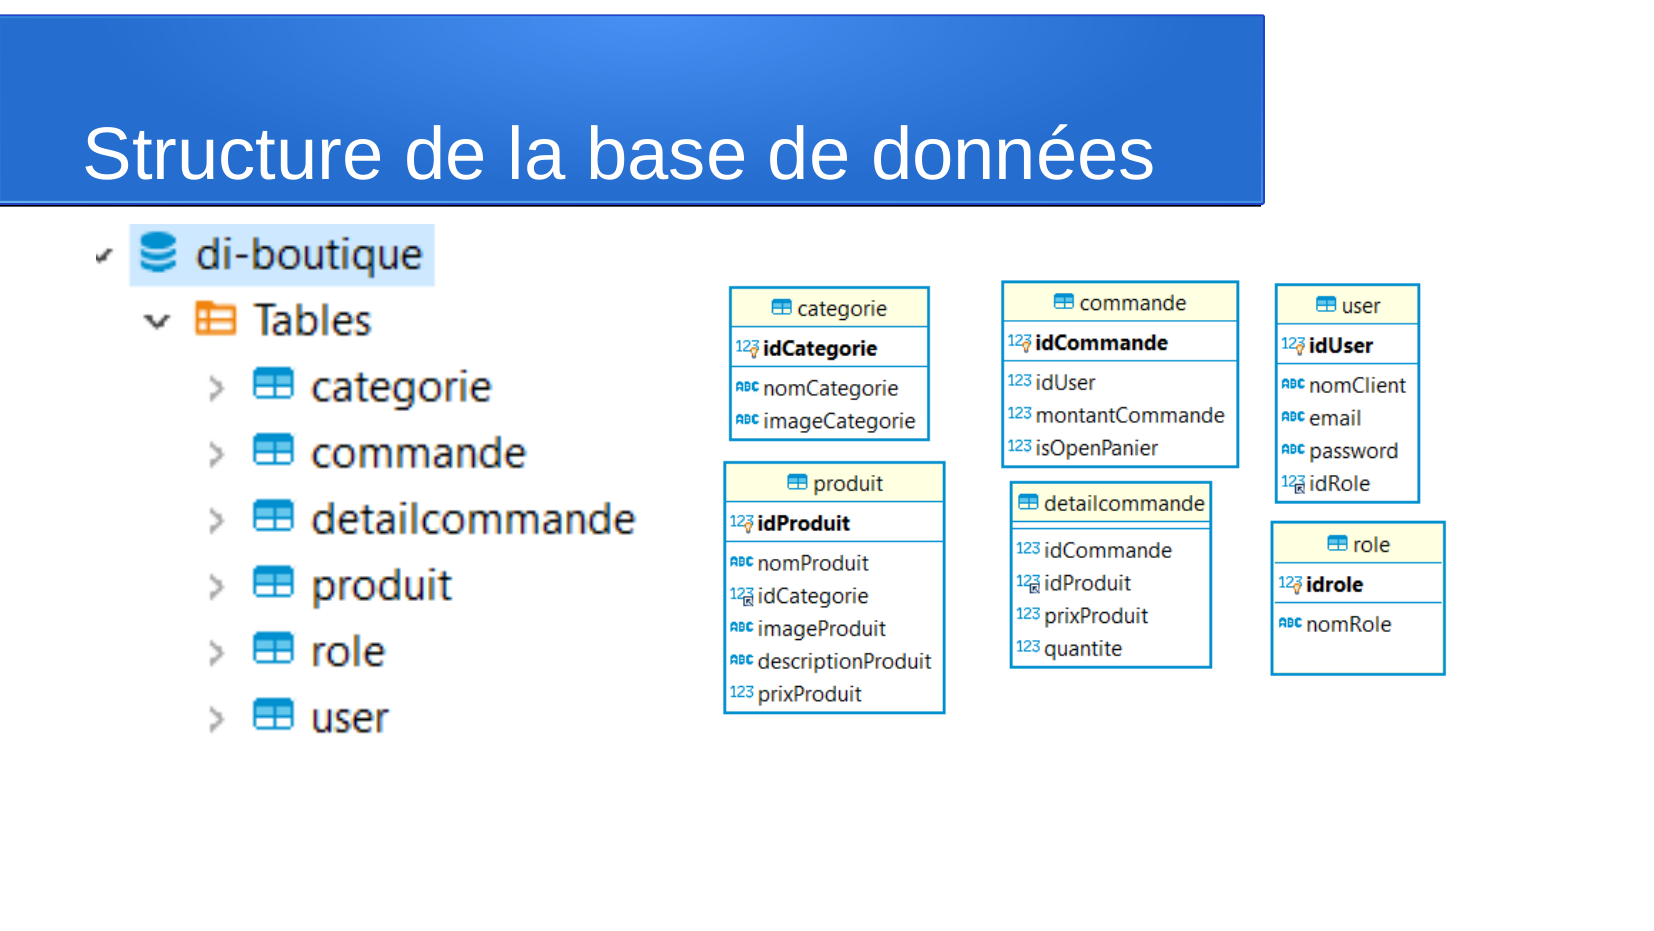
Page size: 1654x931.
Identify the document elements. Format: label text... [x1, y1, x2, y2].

title Structure de la base de données [82, 29, 1235, 196]
picture [96, 224, 1486, 765]
